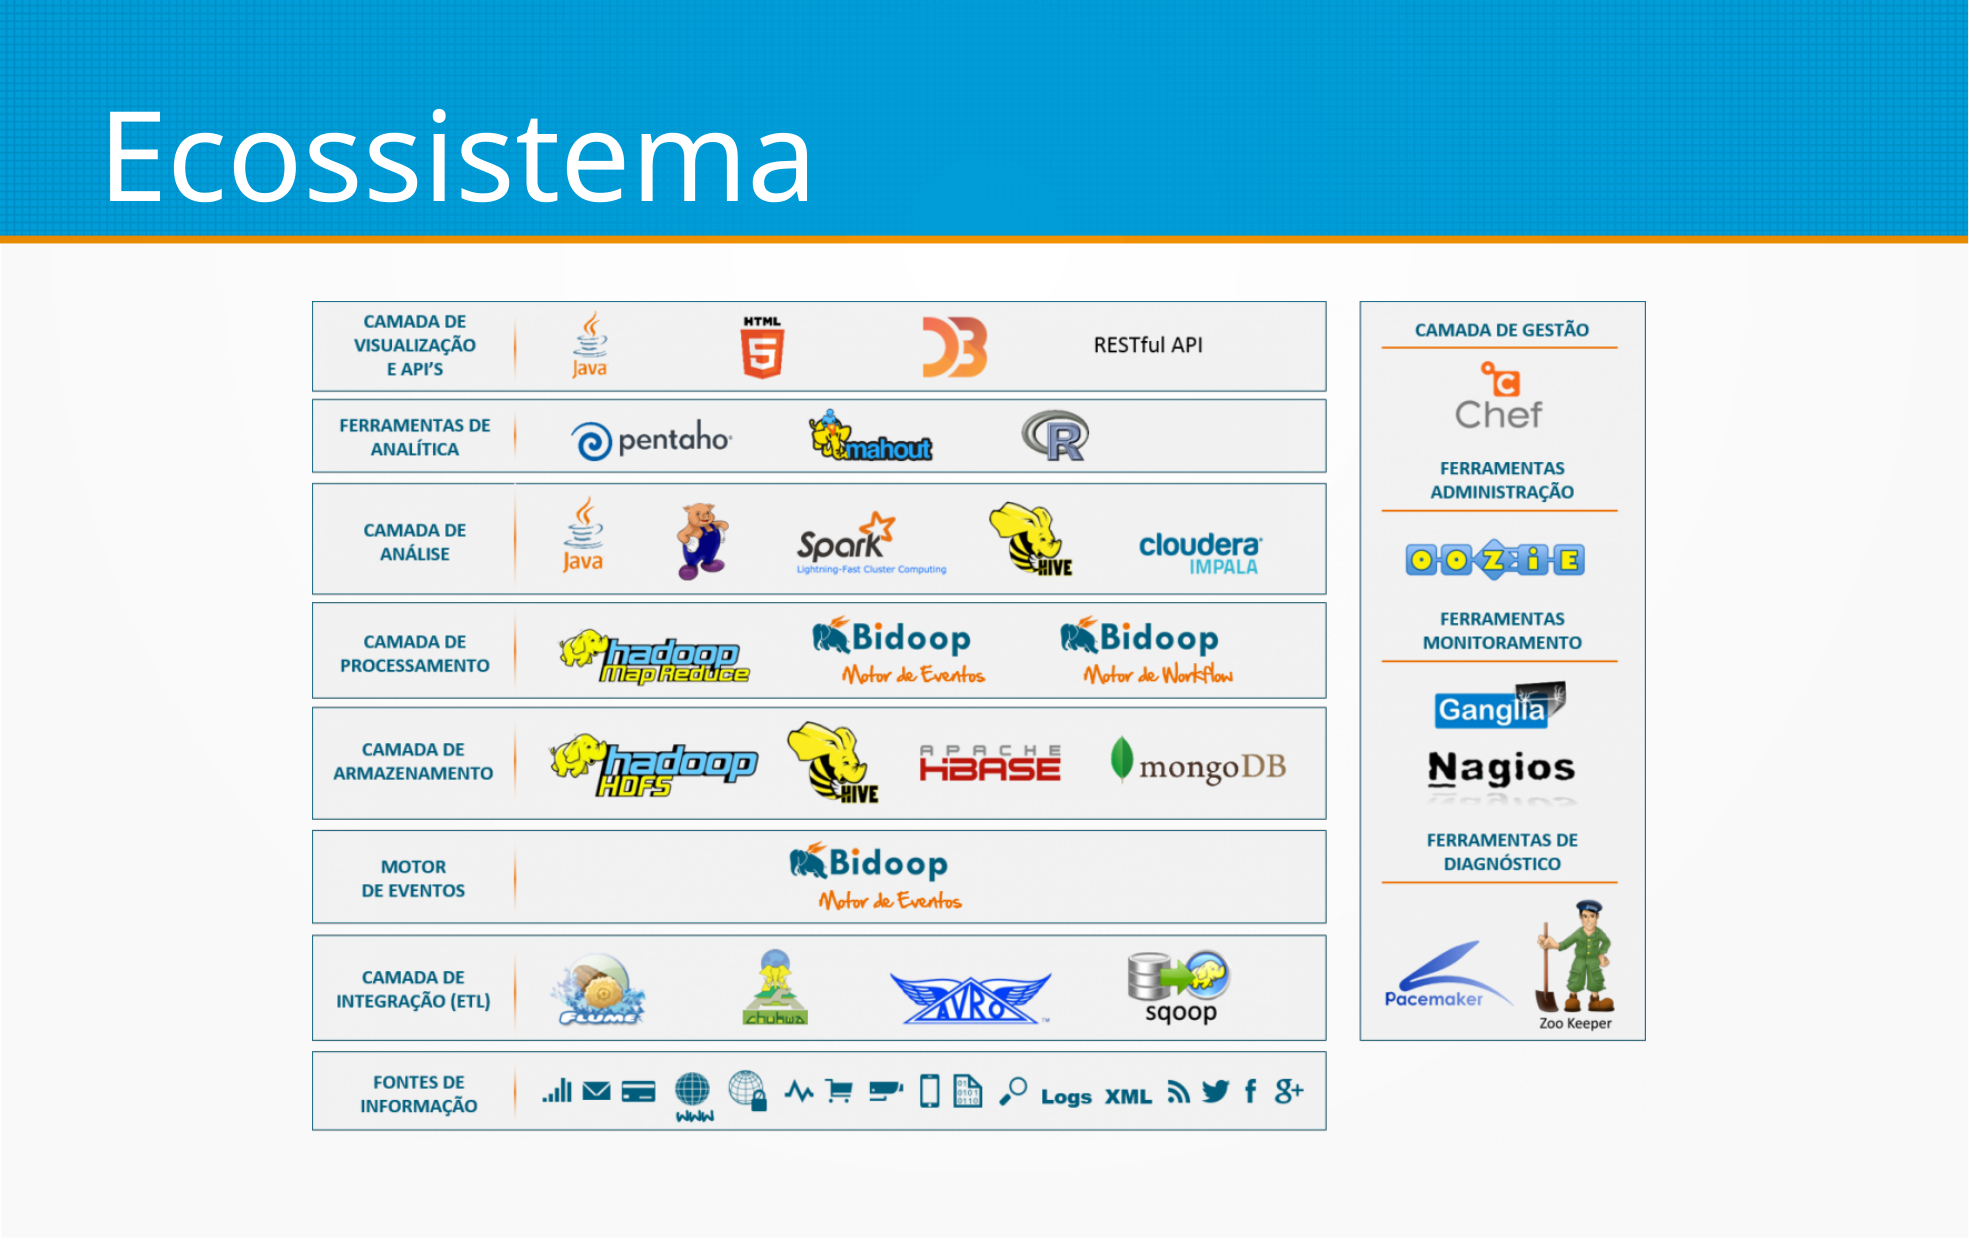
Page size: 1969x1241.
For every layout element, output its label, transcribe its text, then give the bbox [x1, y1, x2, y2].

title Ecossistema [98, 19, 1870, 227]
picture [312, 301, 1646, 1140]
